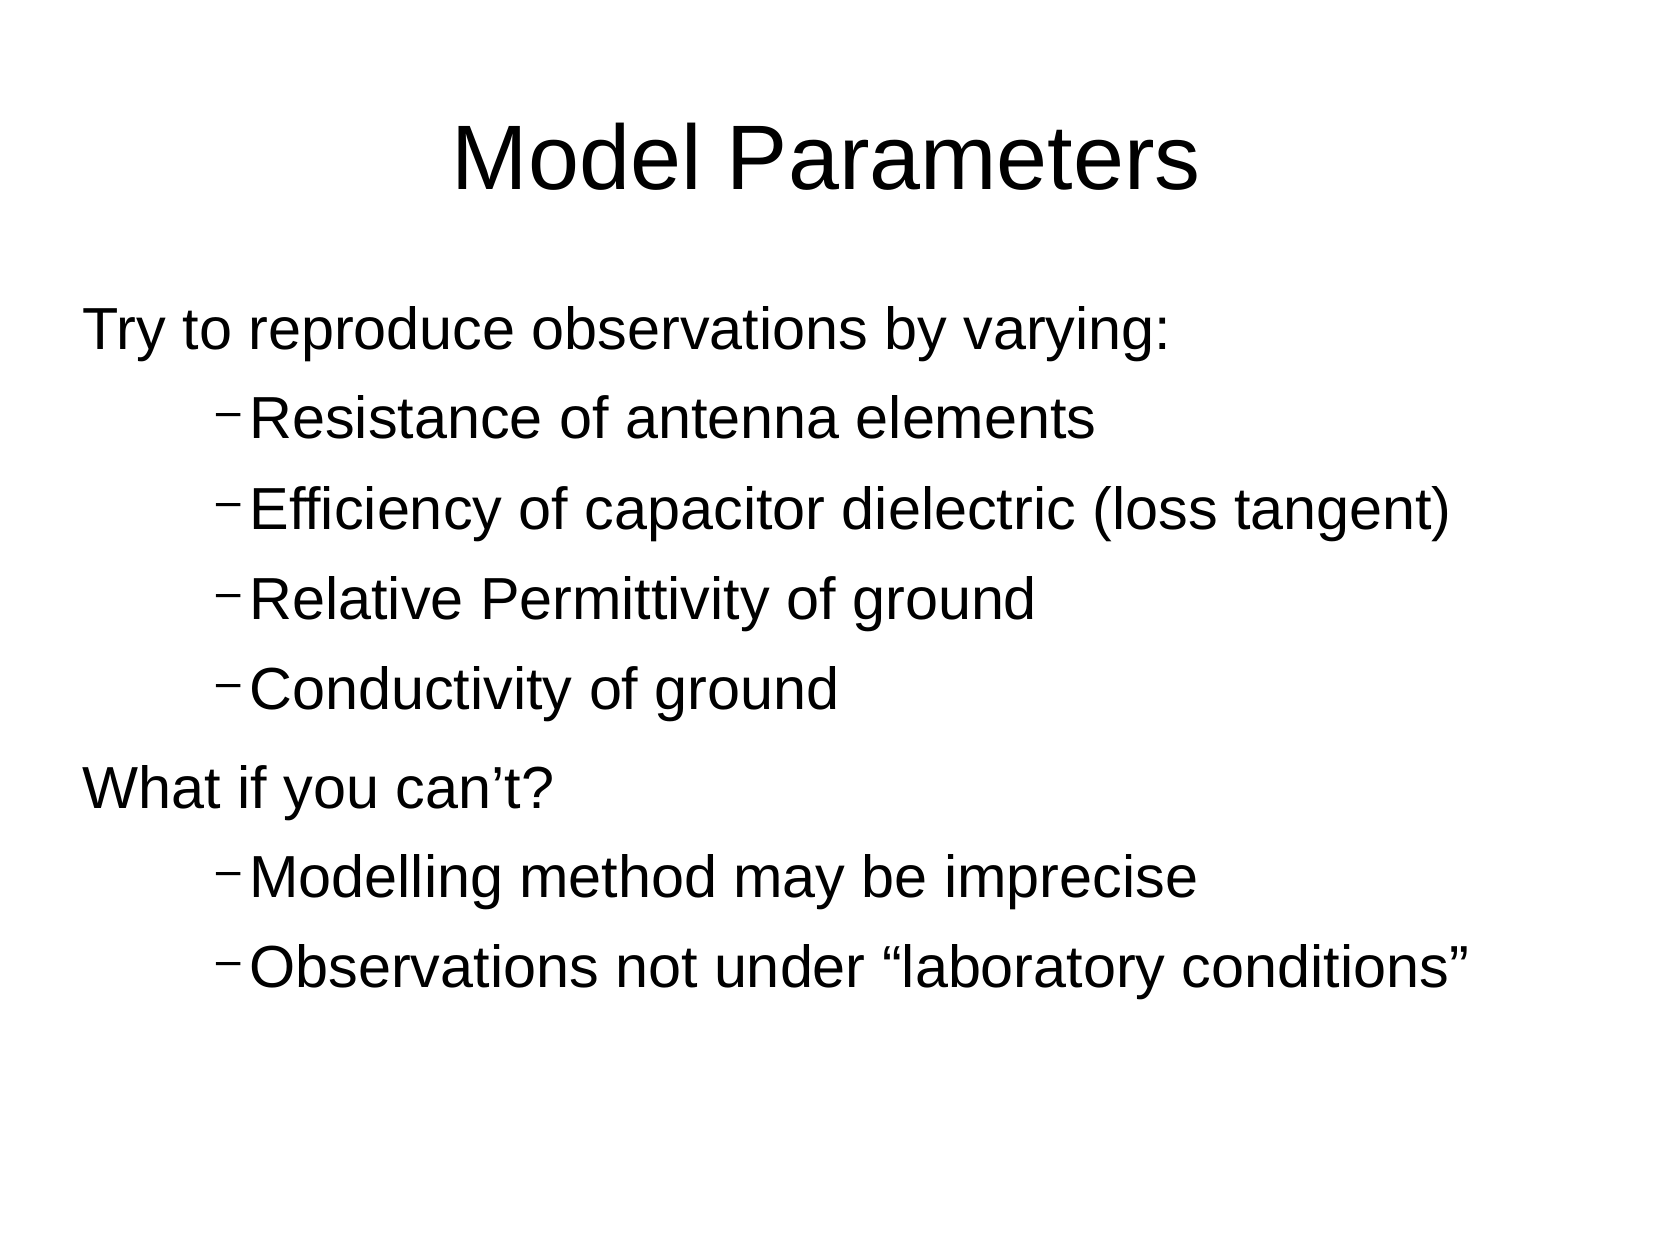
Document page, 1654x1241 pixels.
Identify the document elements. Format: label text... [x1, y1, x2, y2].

list Try to reproduce observations by varying: Resistance of antenna elements Efficiency of capacitor dielectric (loss tangent) Relative Permittivity of ground Conductivity of ground What if you can’t? Modelling method may be imprecise Observations not under “laboratory conditions” [82, 290, 1571, 1010]
title Model Parameters [82, 49, 1571, 257]
